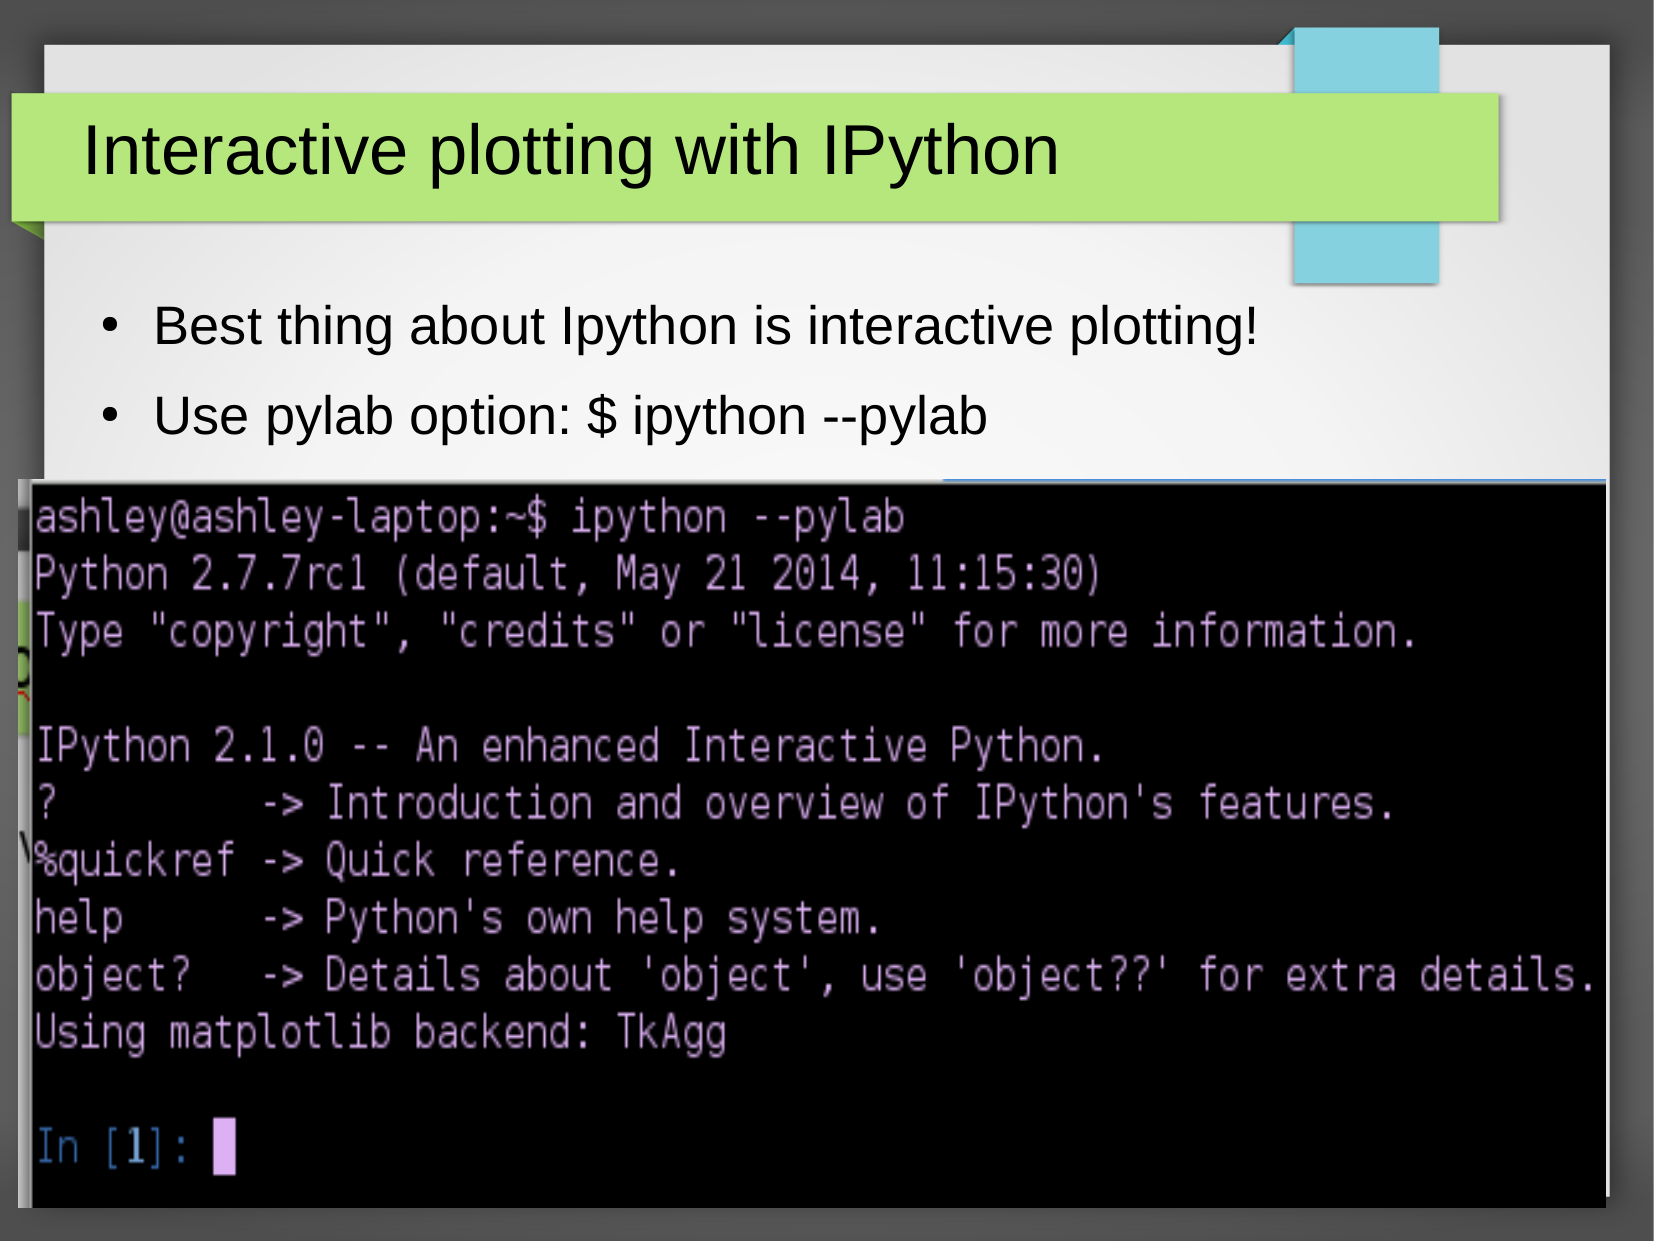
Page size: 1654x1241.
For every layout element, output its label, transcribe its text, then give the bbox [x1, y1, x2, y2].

title Interactive plotting with IPython [82, 47, 1571, 252]
list Best thing about Ipython is interactive plotting! Use pylab option: $ ipython --pylab [82, 295, 1571, 479]
picture [0, 0, 1654, 1241]
